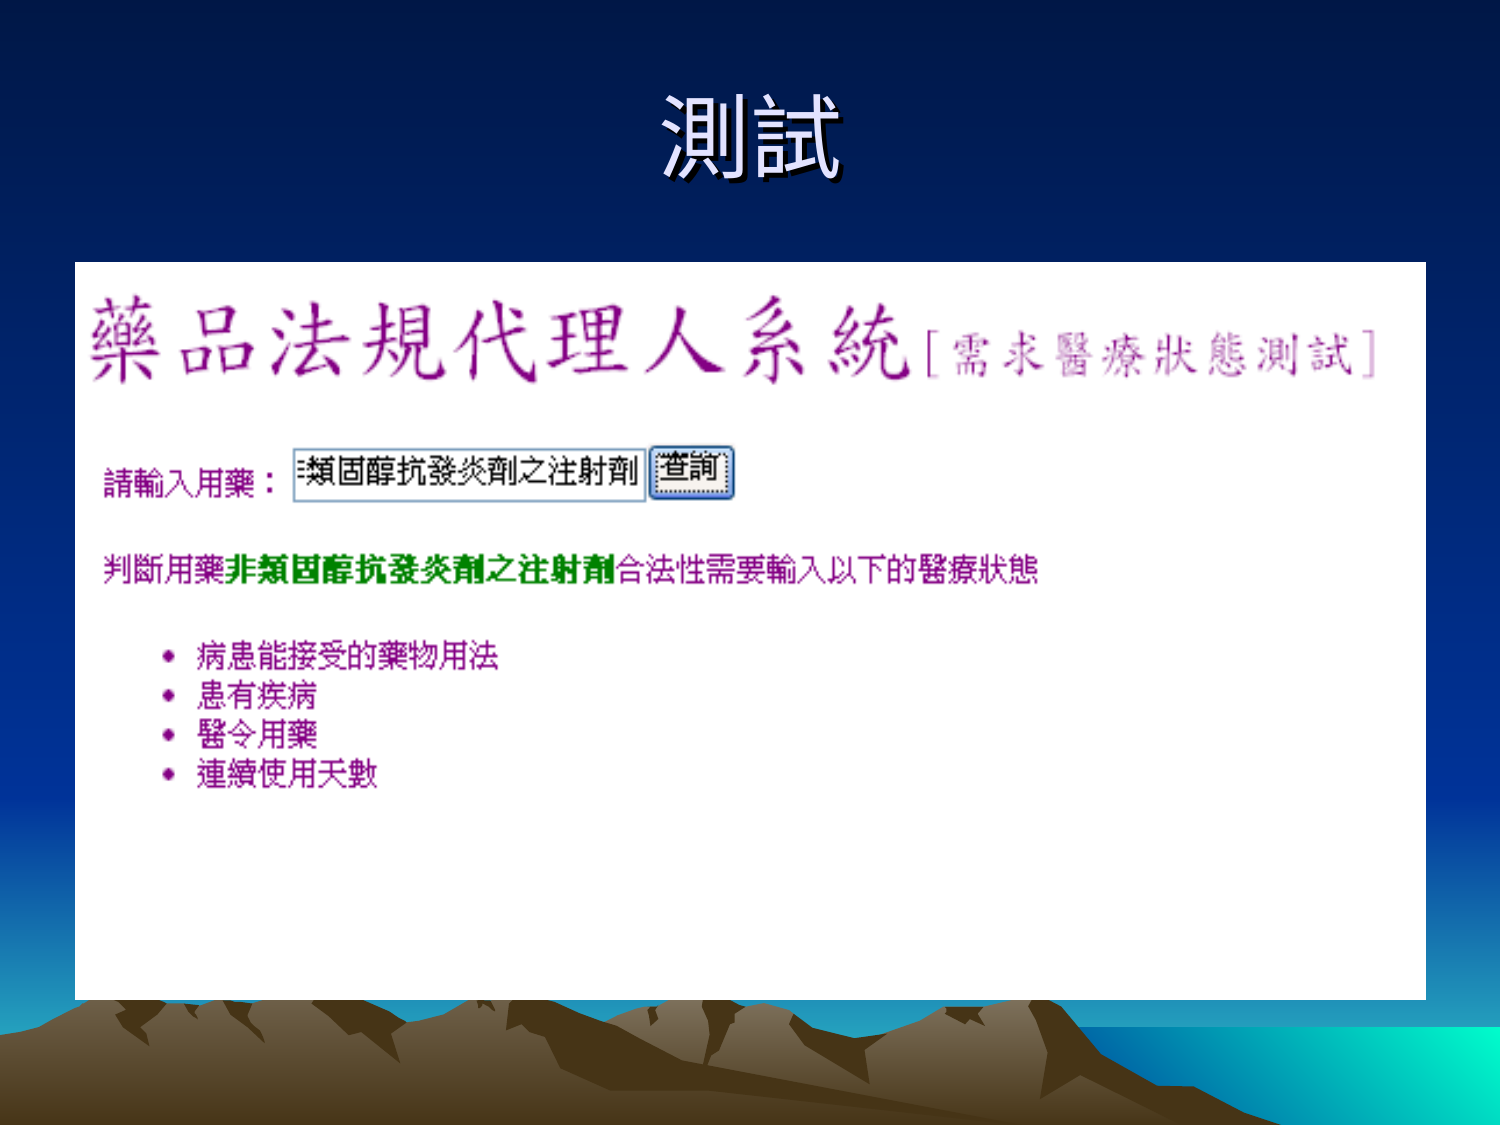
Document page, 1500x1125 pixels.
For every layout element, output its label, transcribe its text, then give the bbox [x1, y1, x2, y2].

title 測試 [75, 37, 1426, 225]
picture [75, 262, 1426, 1000]
